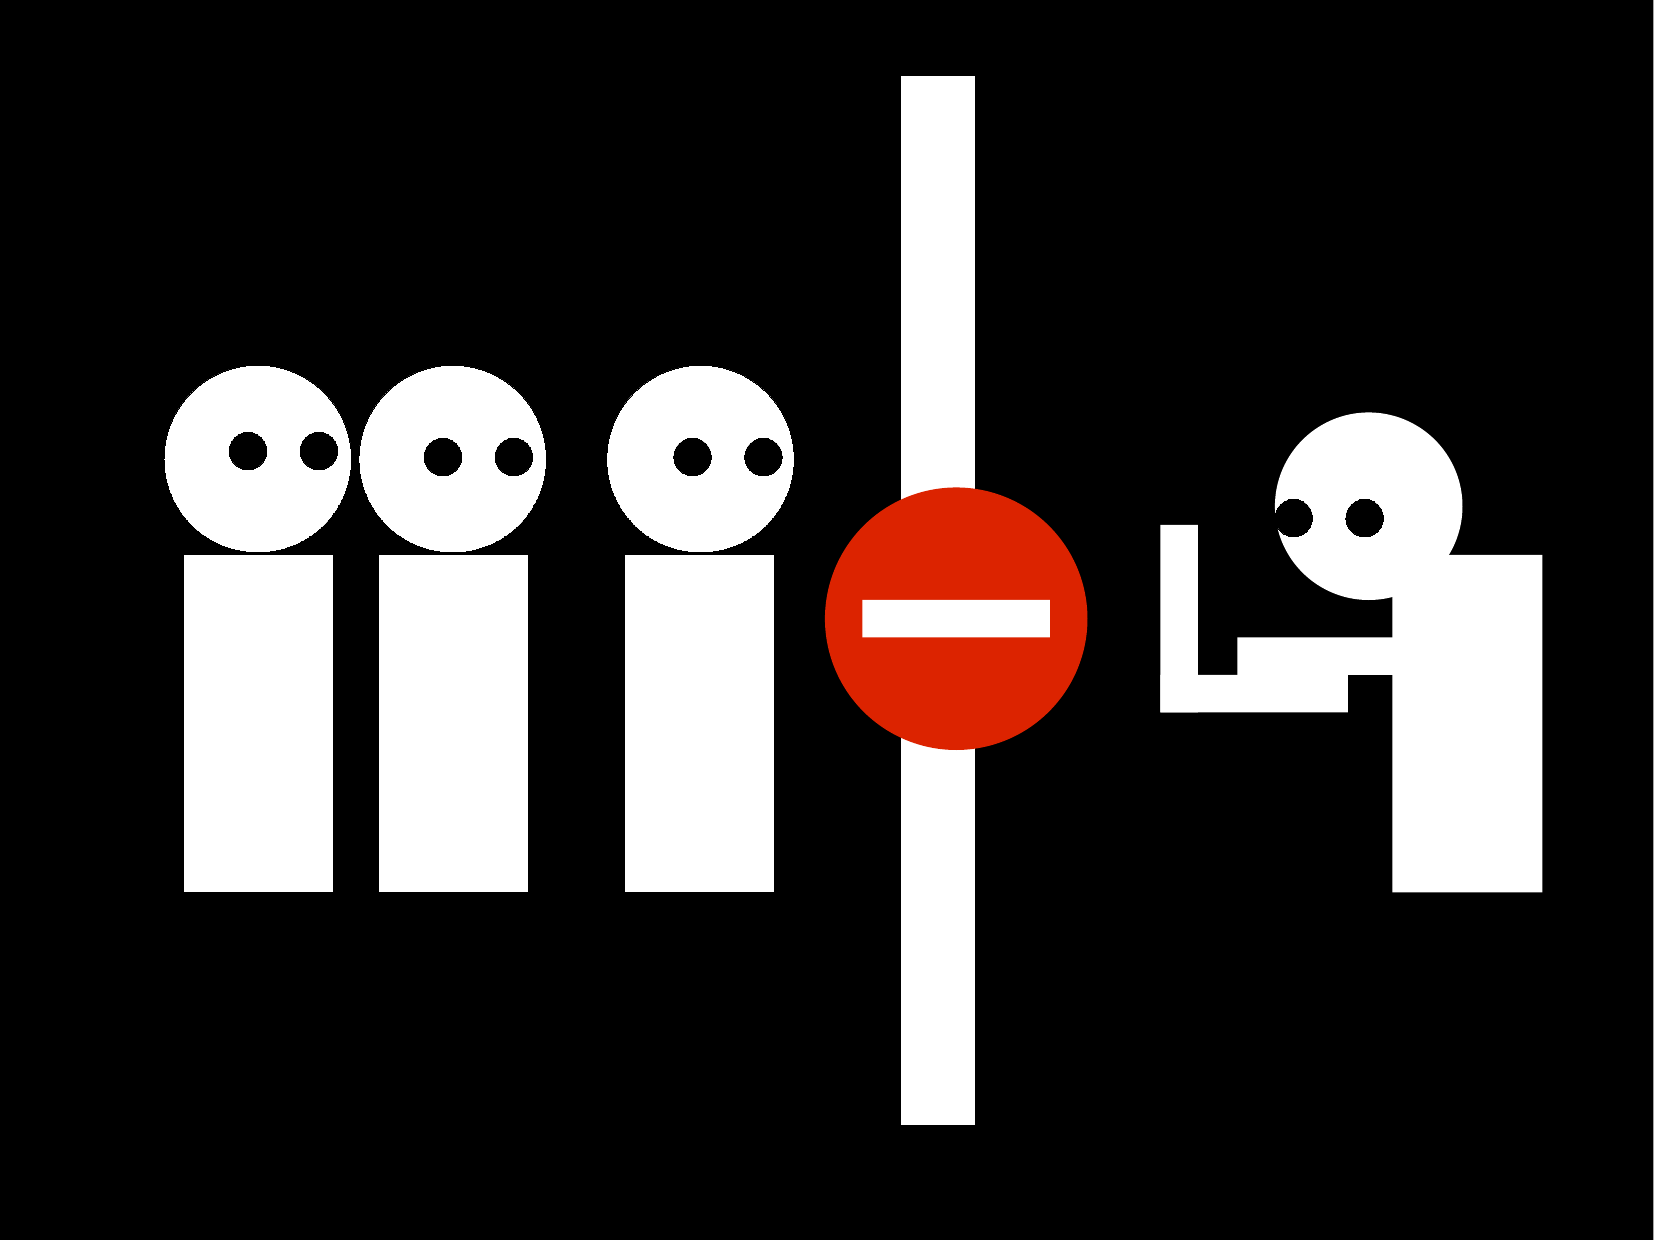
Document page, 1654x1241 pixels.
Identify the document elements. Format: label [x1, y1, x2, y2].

text_box [378, 554, 529, 893]
text_box [606, 365, 795, 553]
text_box [183, 554, 334, 893]
text_box [163, 365, 352, 553]
text_box [358, 365, 547, 553]
text_box [824, 75, 1088, 1126]
text_box [1160, 412, 1543, 893]
text_box [624, 554, 775, 893]
